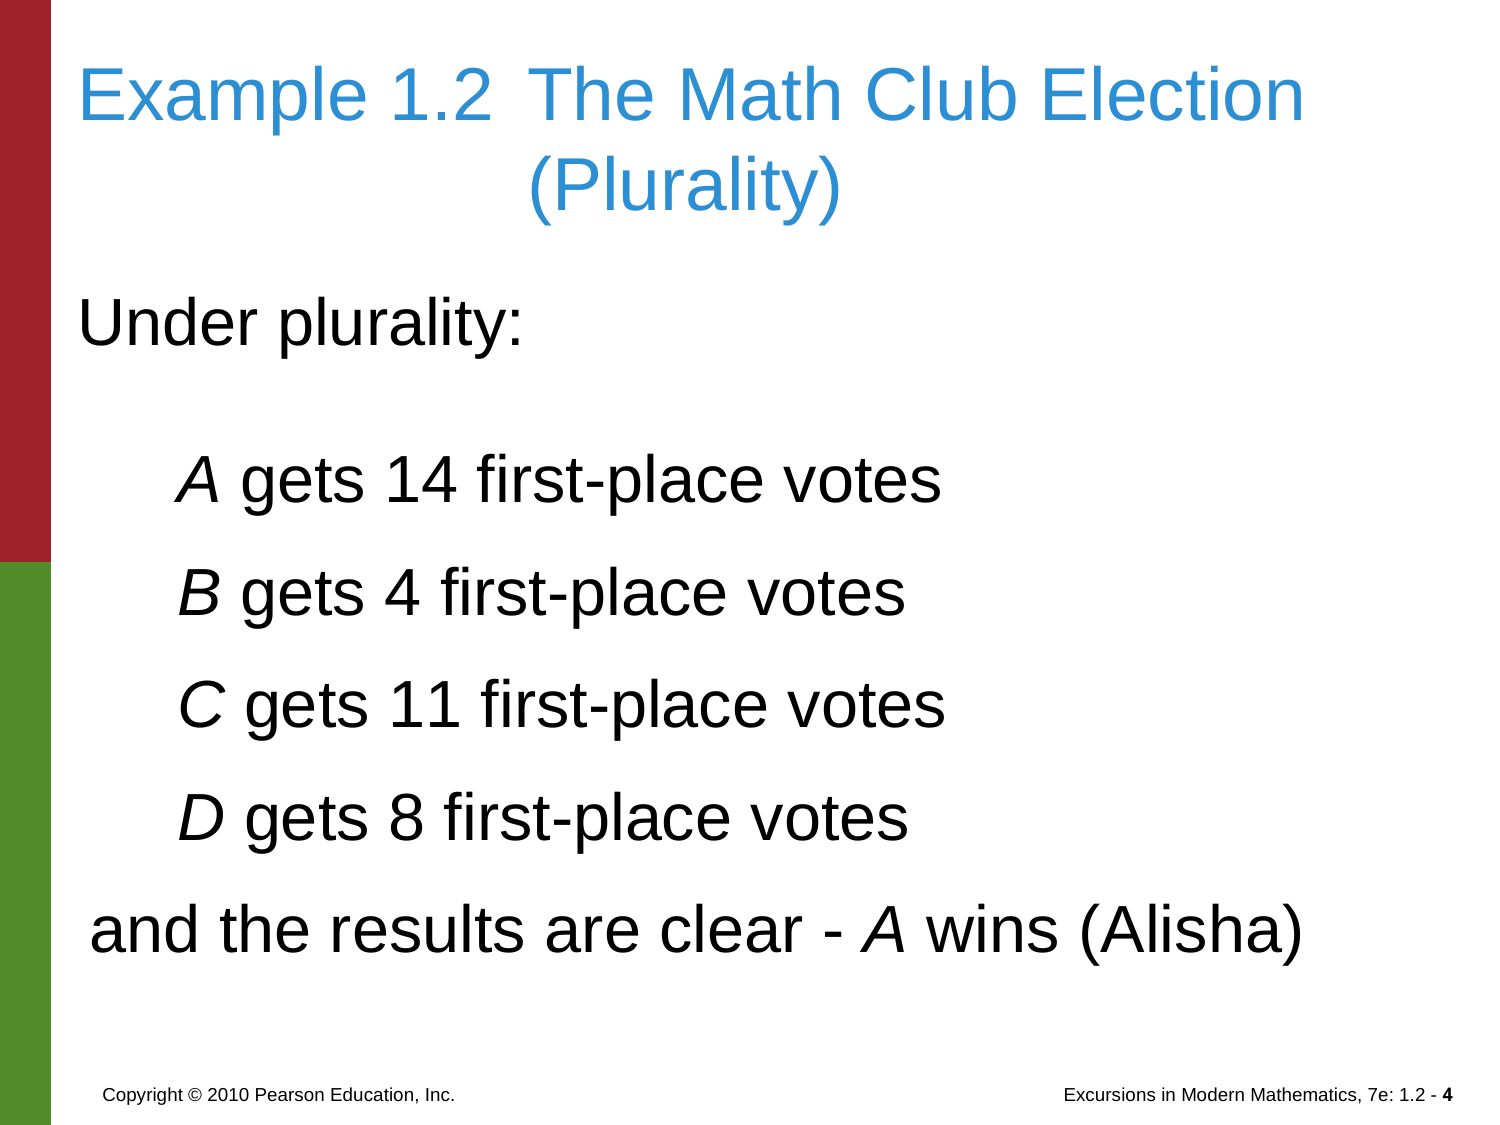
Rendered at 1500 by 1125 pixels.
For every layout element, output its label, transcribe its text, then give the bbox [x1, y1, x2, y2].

text_box A gets 14 first-place votes B gets 4 first-place votes C gets 11 first-place votes D gets 8 first-place votes [162, 412, 1351, 862]
list Under plurality: [62, 262, 1450, 401]
text_box Example 1.2 The Math Club Election (Plurality) [62, 37, 1413, 233]
text_box and the results are clear - A wins (Alisha) [74, 862, 1463, 1000]
